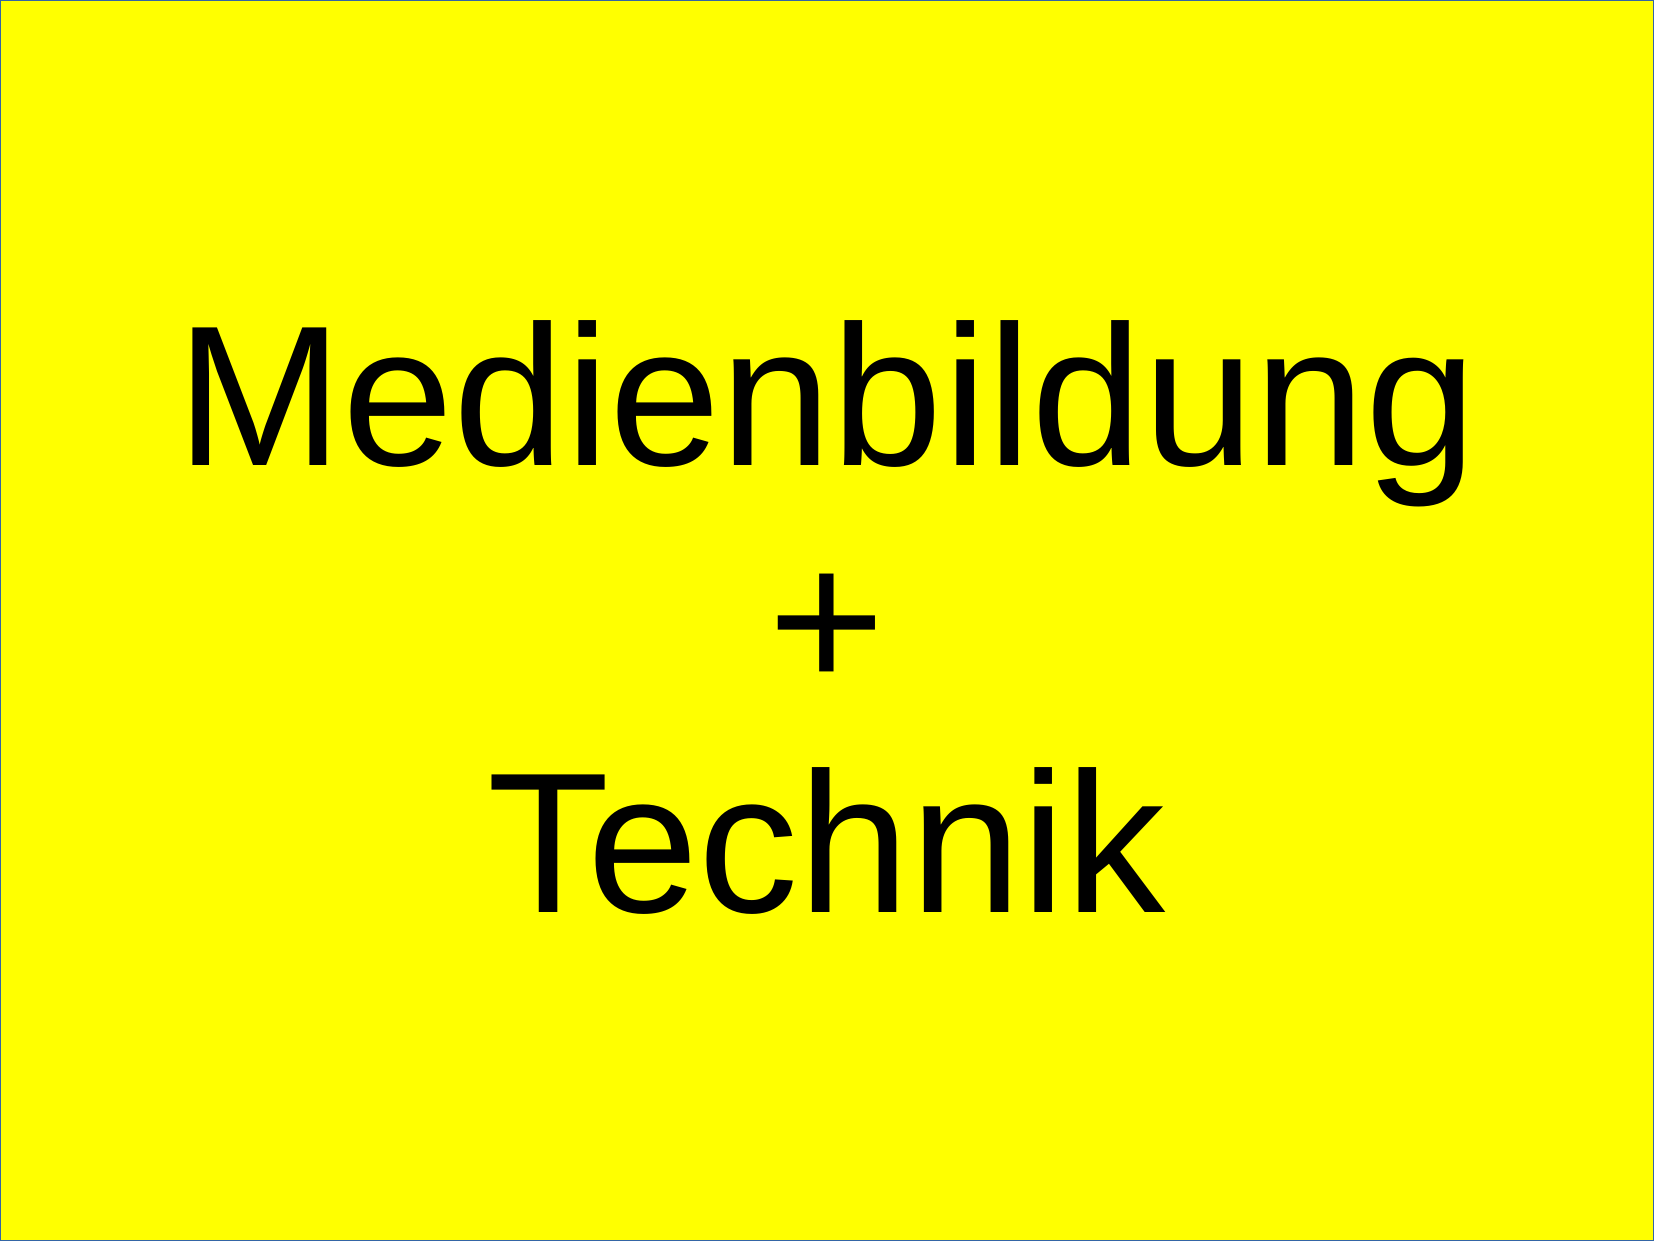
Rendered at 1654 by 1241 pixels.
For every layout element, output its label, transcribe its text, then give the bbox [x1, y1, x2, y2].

text_box Medienbildung + Technik [0, 0, 1654, 1241]
